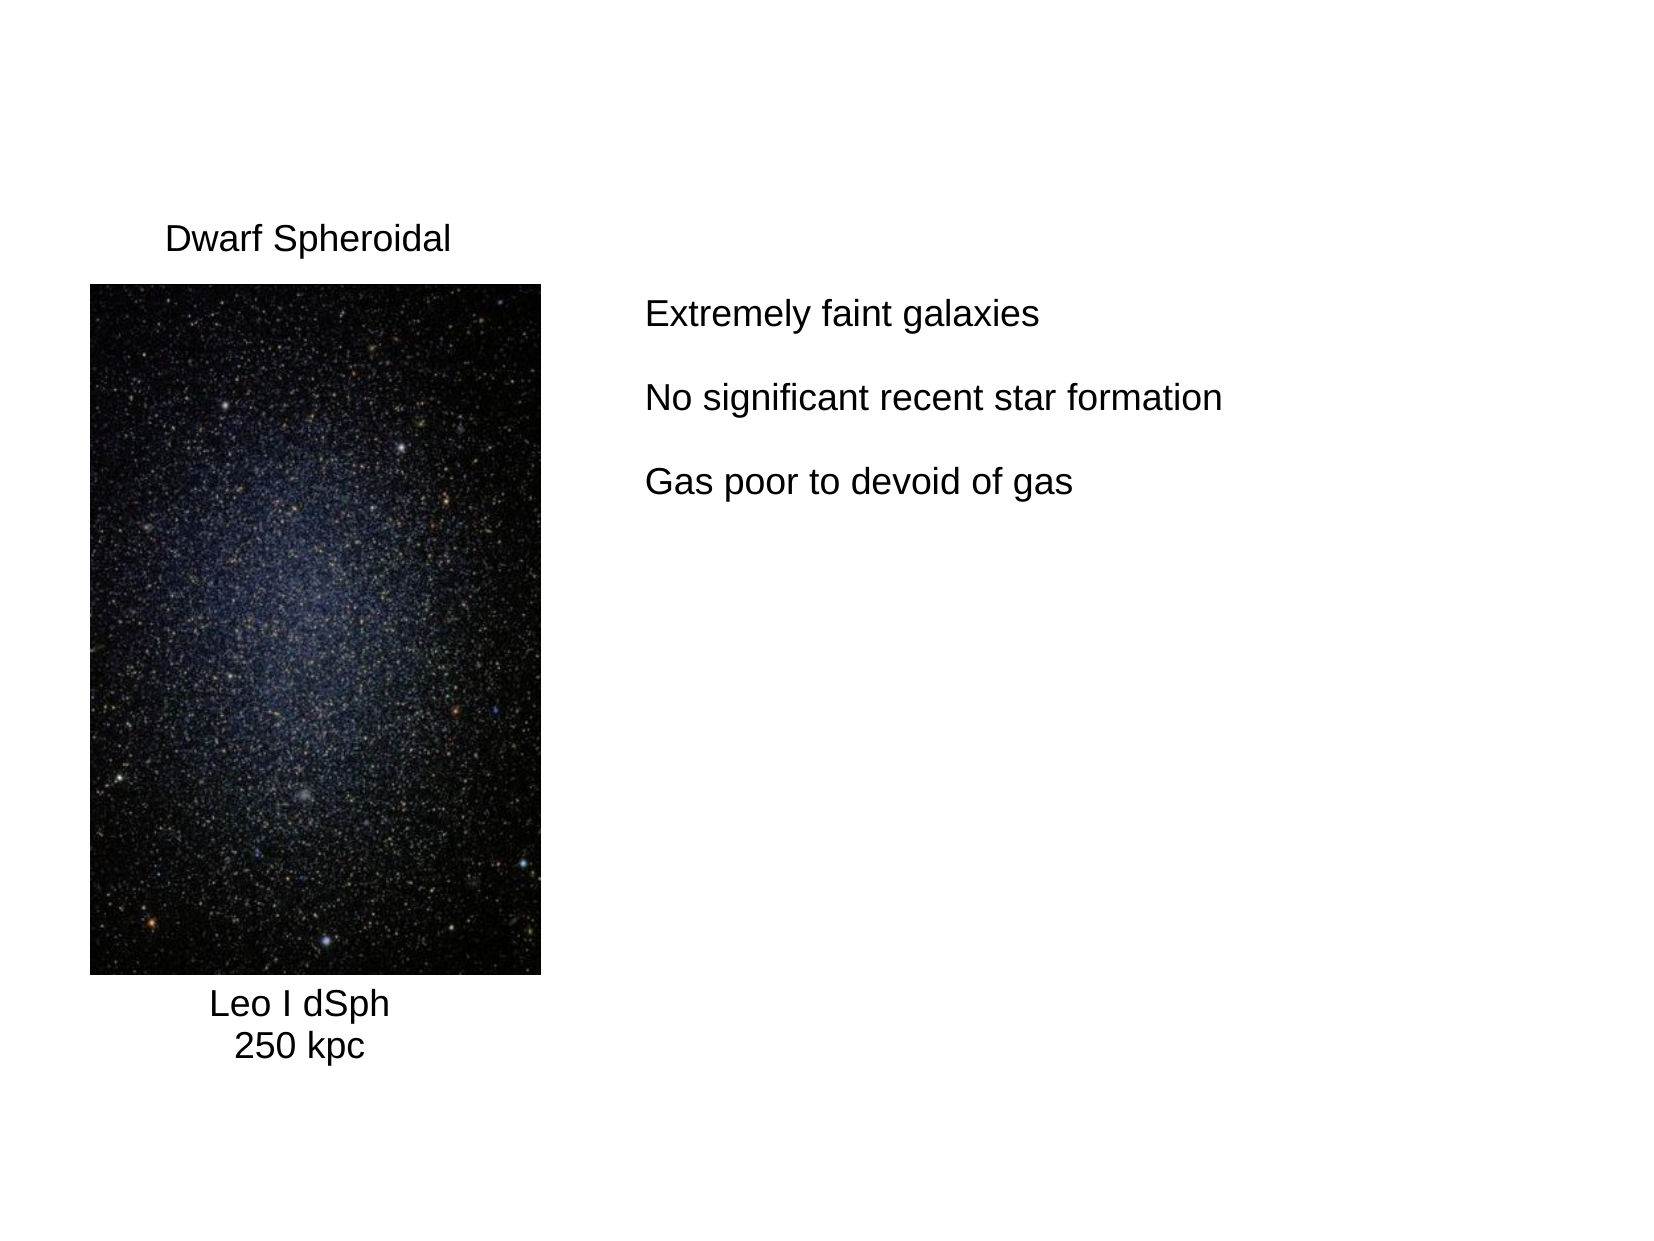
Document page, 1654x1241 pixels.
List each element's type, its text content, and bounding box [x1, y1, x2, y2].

text_box Dwarf Spheroidal [150, 210, 467, 267]
text_box Extremely faint galaxies No significant recent star formation Gas poor to devoid of gas [630, 285, 1239, 594]
text_box Leo I dSph 250 kpc [194, 975, 406, 1104]
picture [90, 284, 541, 976]
